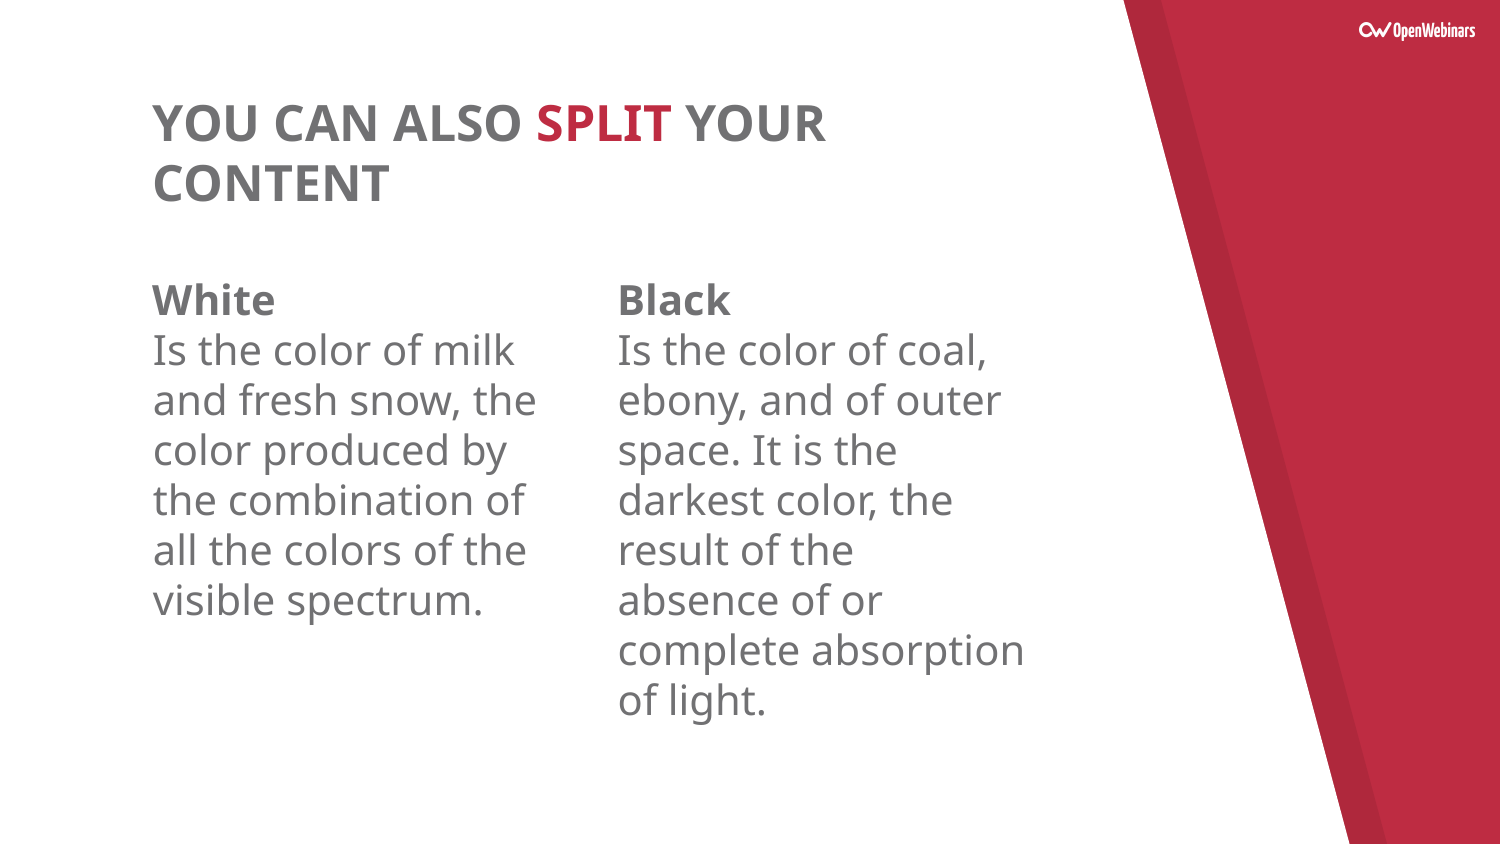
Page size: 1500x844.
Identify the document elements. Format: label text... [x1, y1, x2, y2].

title YOU CAN ALSO SPLIT YOUR CONTENT [137, 159, 926, 227]
list Black Is the color of coal, ebony, and of outer space. It is the darkest color, the result of the absence of or complete absorption of light. [602, 258, 1041, 658]
list White Is the color of milk and fresh snow, the color produced by the combination of all the colors of the visible spectrum. [137, 258, 577, 658]
picture [1359, 22, 1475, 41]
